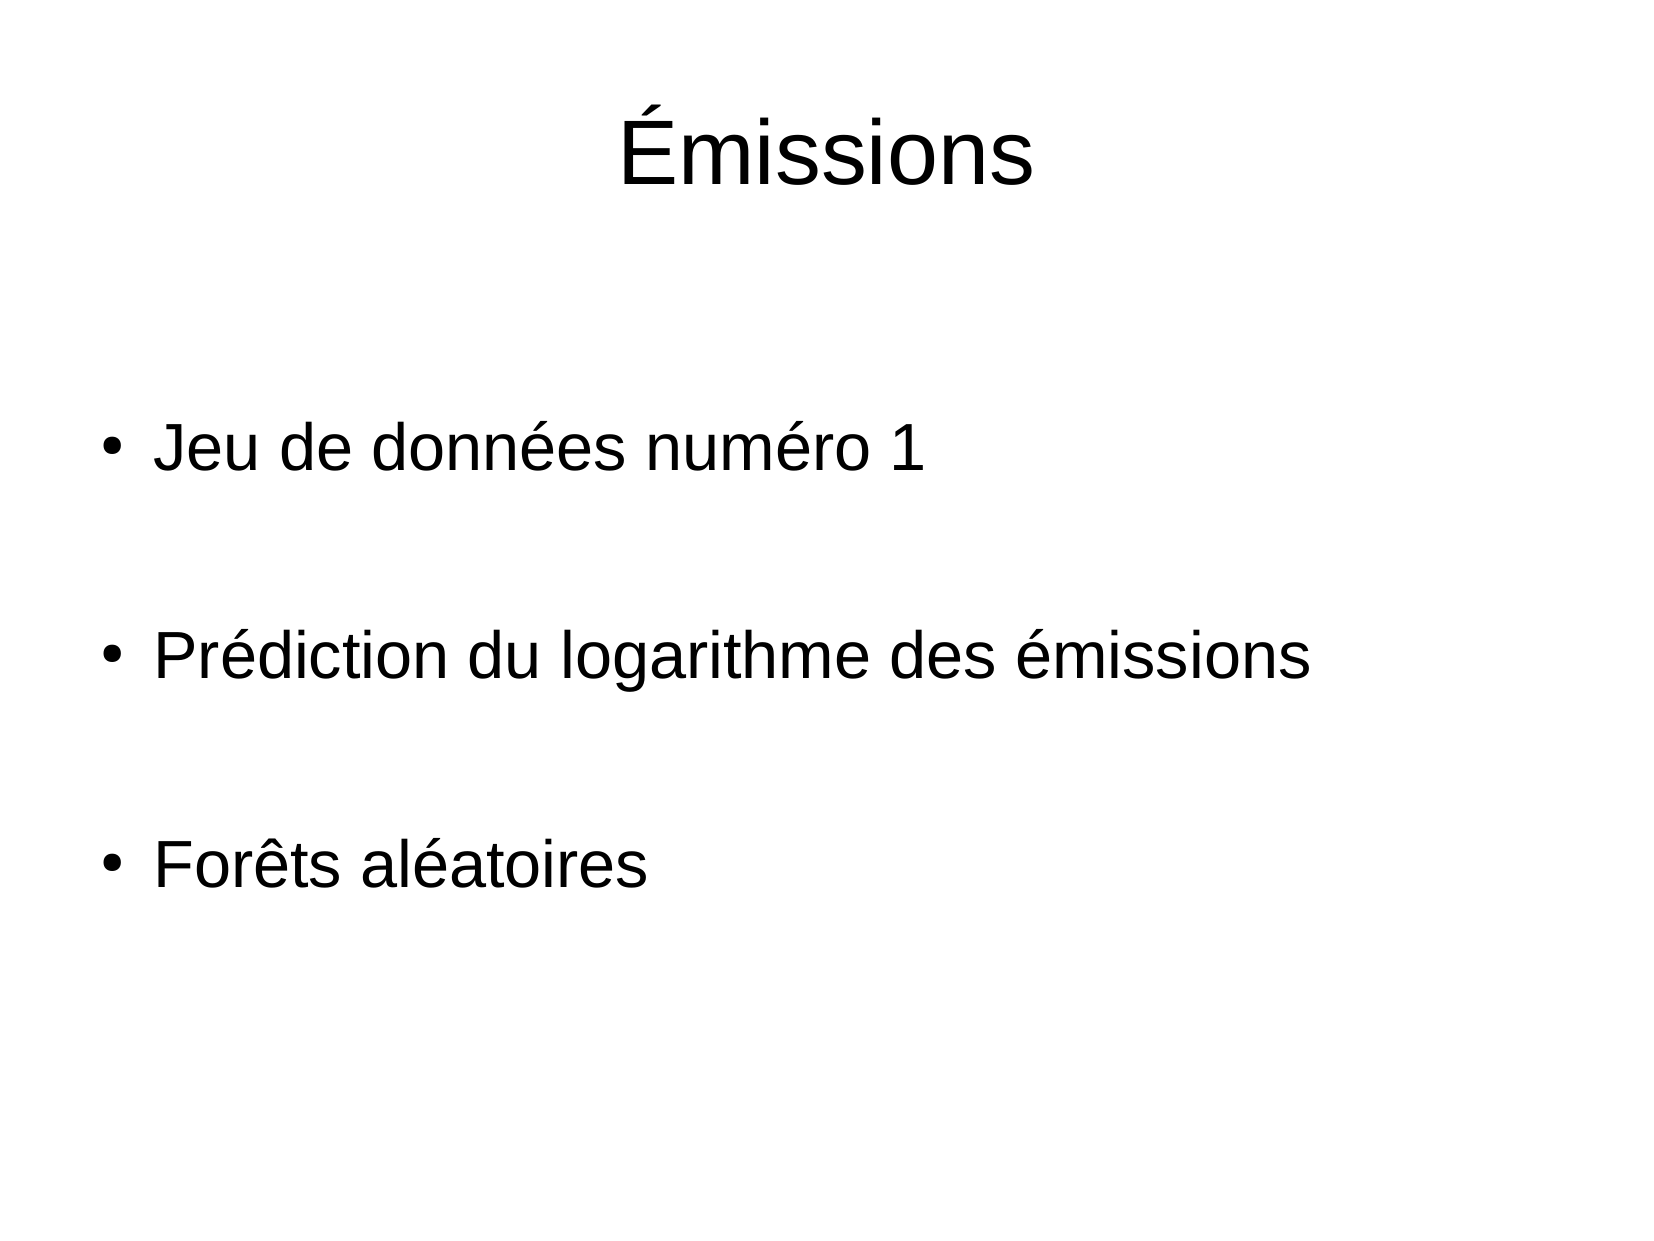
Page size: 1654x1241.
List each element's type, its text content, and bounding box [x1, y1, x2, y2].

list Jeu de données numéro 1 Prédiction du logarithme des émissions Forêts aléatoires [82, 409, 1571, 1229]
title Émissions [82, 49, 1571, 257]
